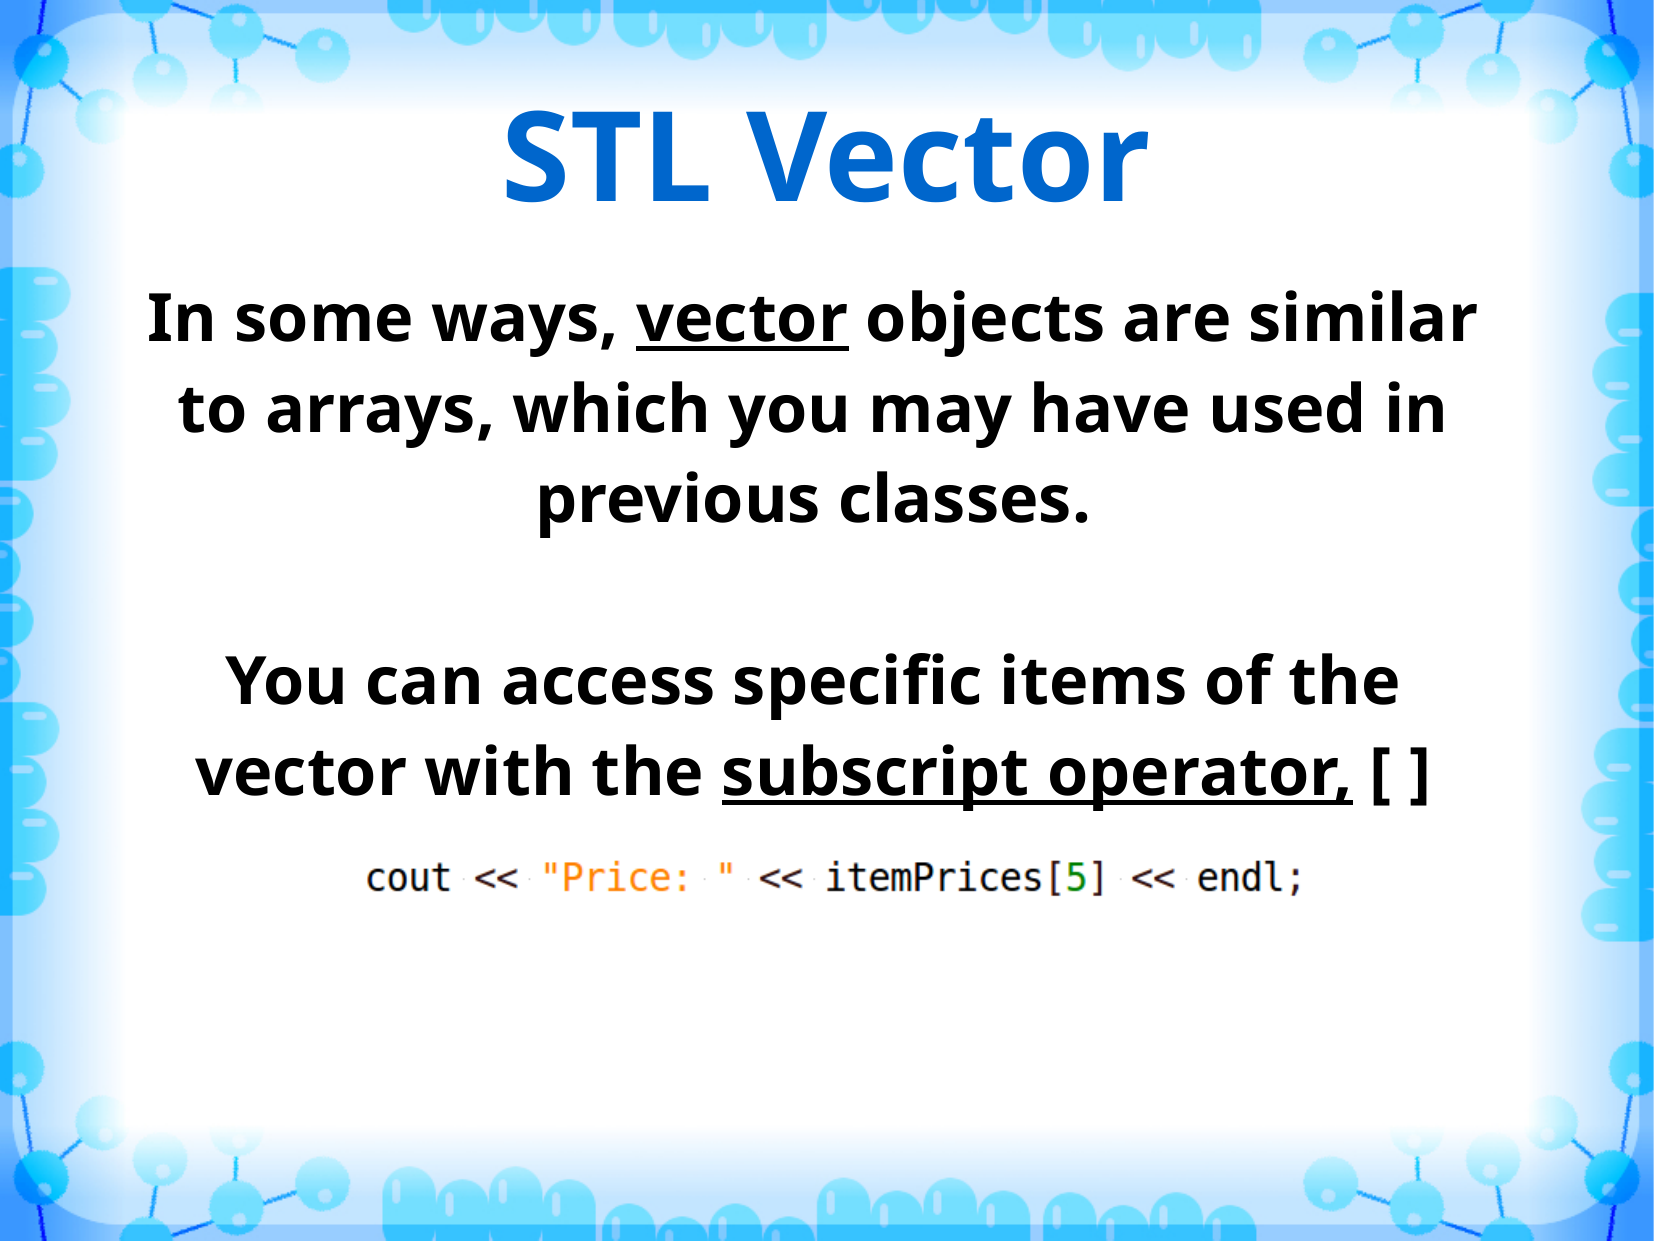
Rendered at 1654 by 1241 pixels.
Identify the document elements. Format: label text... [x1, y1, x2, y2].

text_box In some ways, vector objects are similar to arrays, which you may have used in previous classes. You can access specific items of the vector with the subscript operator, [ ] [135, 270, 1492, 719]
title STL Vector [82, 49, 1571, 257]
picture [0, 0, 1654, 1241]
